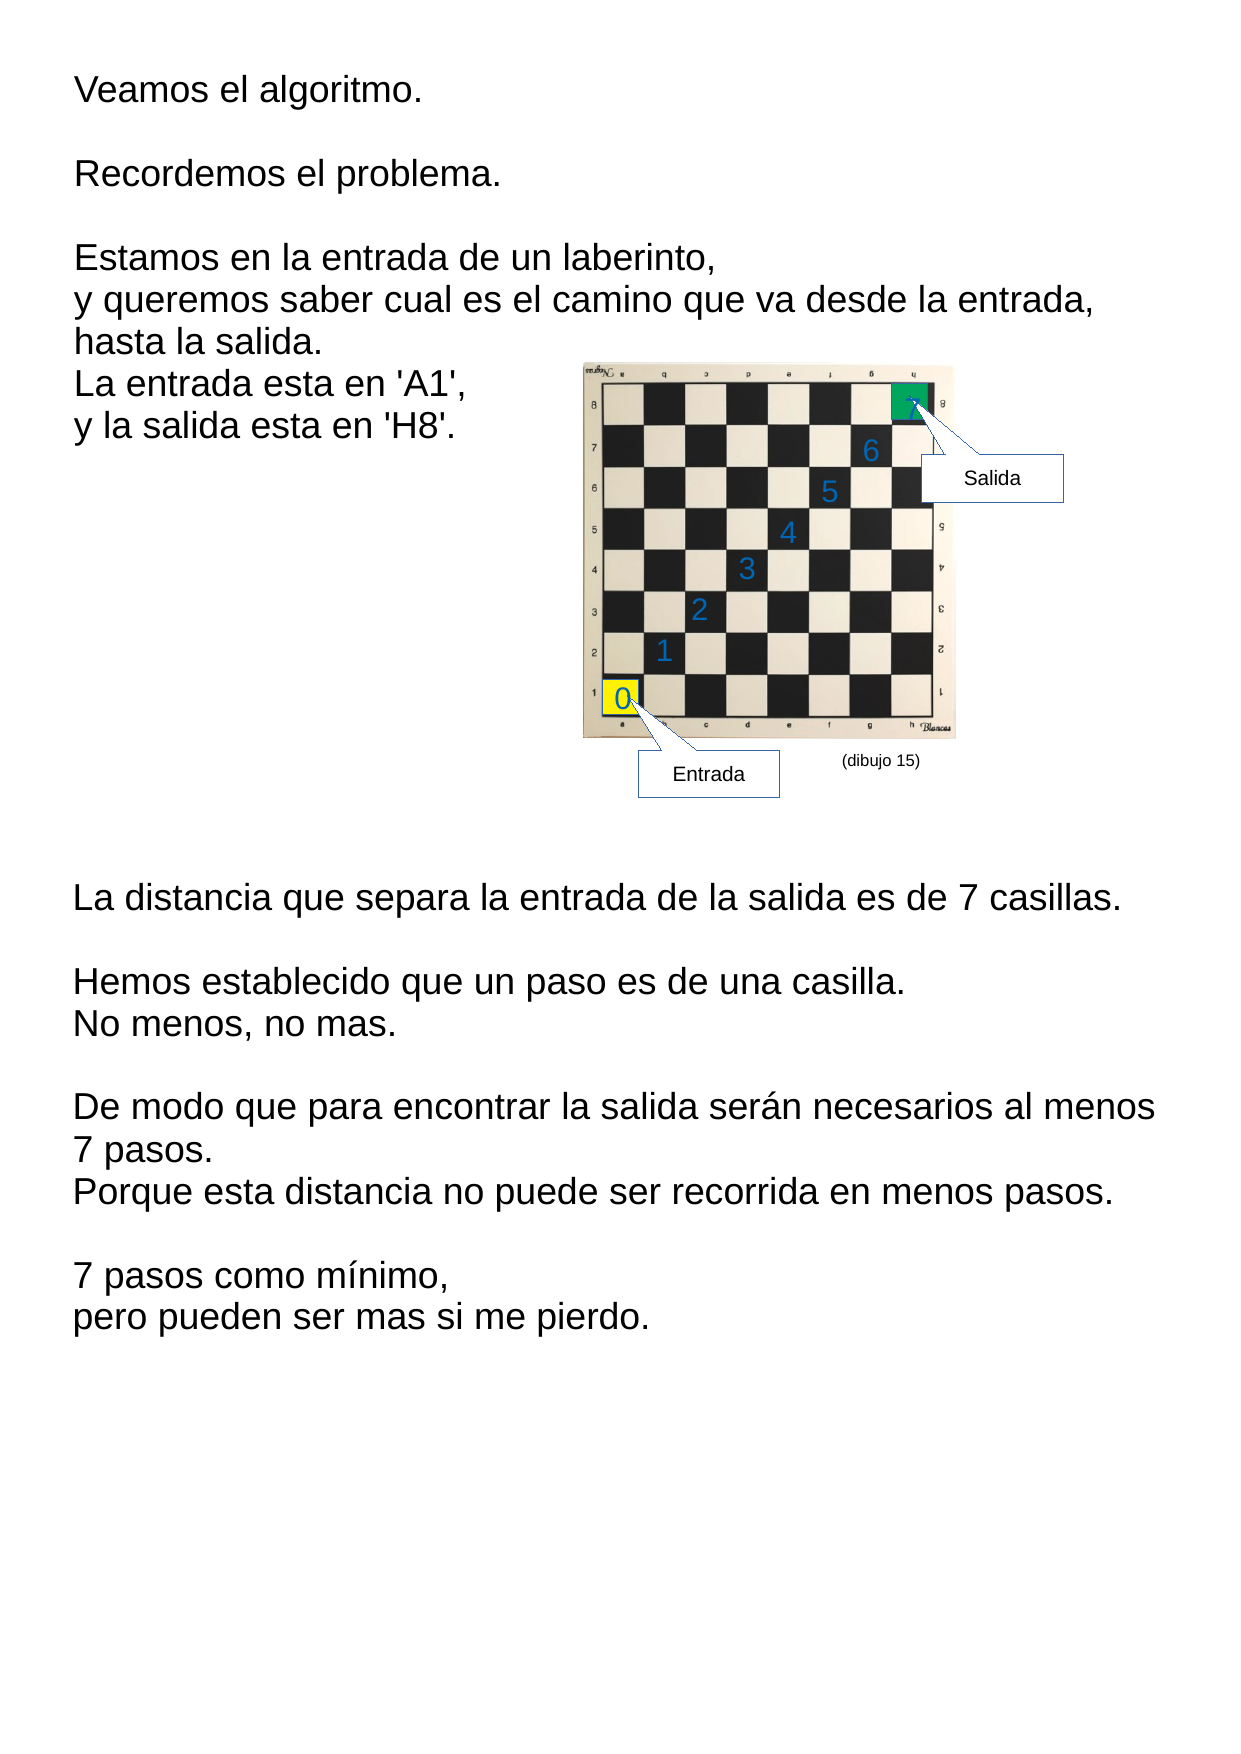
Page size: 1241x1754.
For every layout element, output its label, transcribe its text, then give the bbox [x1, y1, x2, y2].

picture [651, 434, 957, 739]
text_box 4 [765, 508, 816, 558]
text_box Entrada [638, 714, 780, 798]
text_box Salida [921, 421, 1064, 503]
picture [581, 361, 957, 739]
text_box 5 [806, 467, 857, 517]
text_box La distancia que separa la entrada de la salida es de 7 casillas. Hemos establecido que un paso es de una casilla. No menos, no mas. De modo que para encontrar la salida serán necesarios al menos 7 pasos. Porque esta distancia no puede ser recorrida en menos pasos. 7 pasos como mínimo, pero pueden ser mas si me pierdo. [57, 826, 1182, 1654]
text_box 7 [889, 384, 940, 434]
text_box Veamos el algoritmo. Recordemos el problema. Estamos en la entrada de un laberinto, y queremos saber cual es el camino que va desde la entrada, hasta la salida. La entrada esta en 'A1', y la salida esta en 'H8'. [59, 61, 1182, 454]
text_box (dibujo 15) [827, 744, 936, 778]
text_box 3 [723, 543, 775, 594]
text_box 6 [847, 425, 899, 476]
text_box 0 [599, 673, 651, 724]
text_box 1 [640, 626, 692, 676]
text_box 2 [676, 585, 727, 635]
